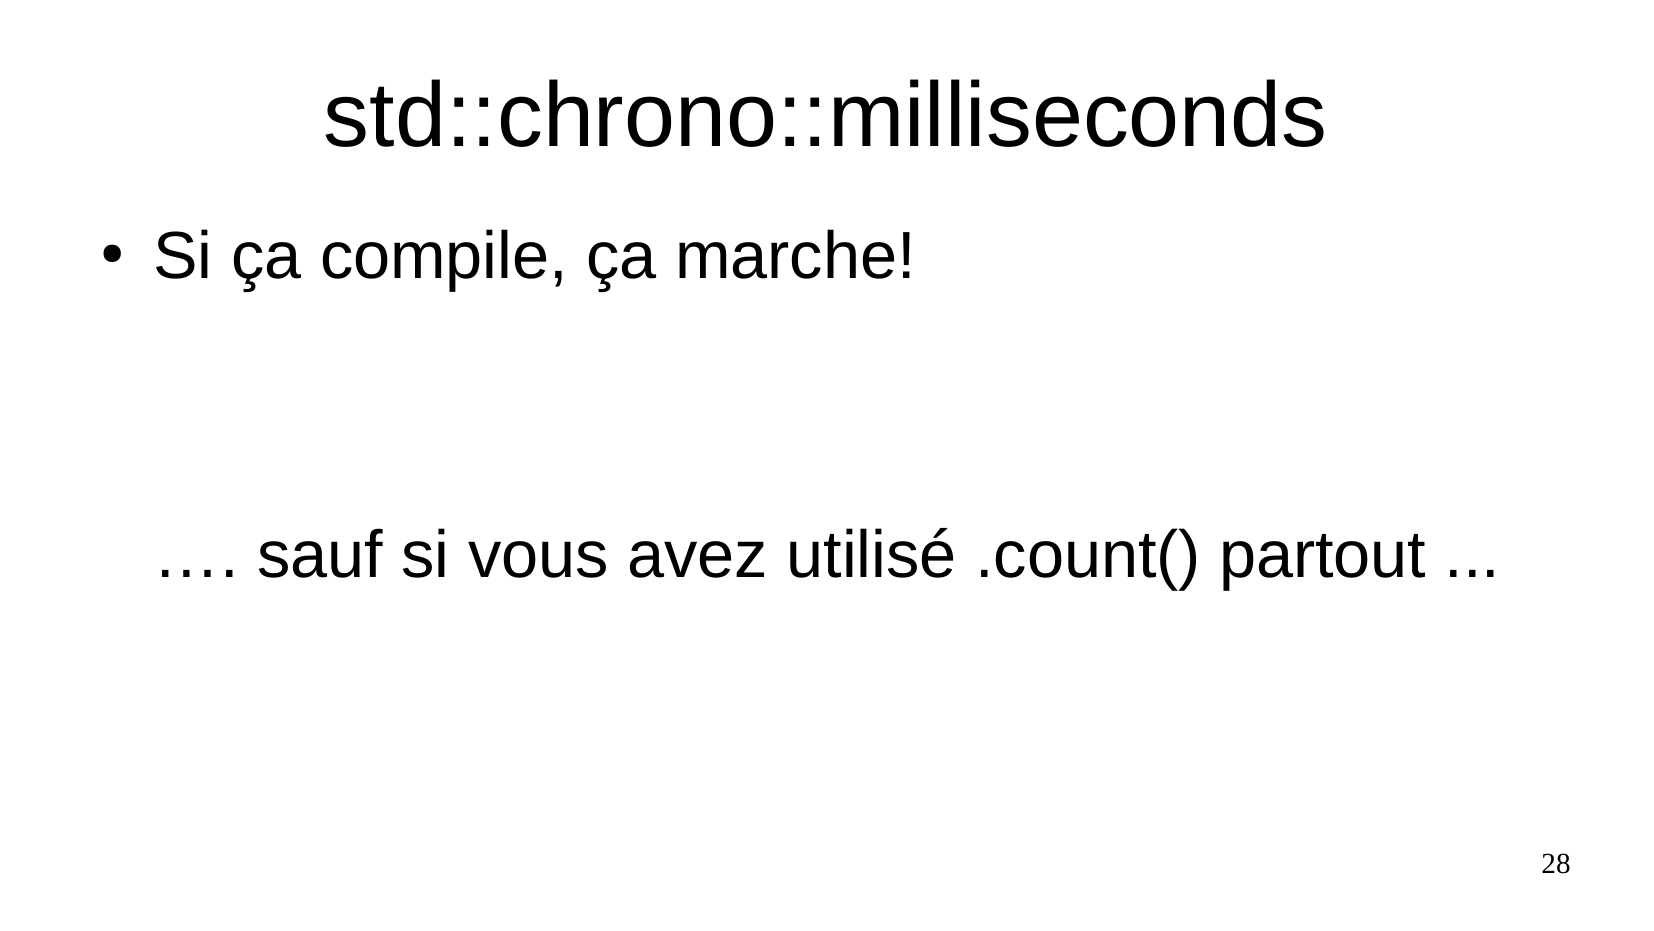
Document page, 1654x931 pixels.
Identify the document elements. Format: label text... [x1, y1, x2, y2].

list Si ça compile, ça marche! …. sauf si vous avez utilisé .count() partout ... [82, 217, 1571, 758]
title std::chrono::milliseconds [82, 37, 1571, 193]
